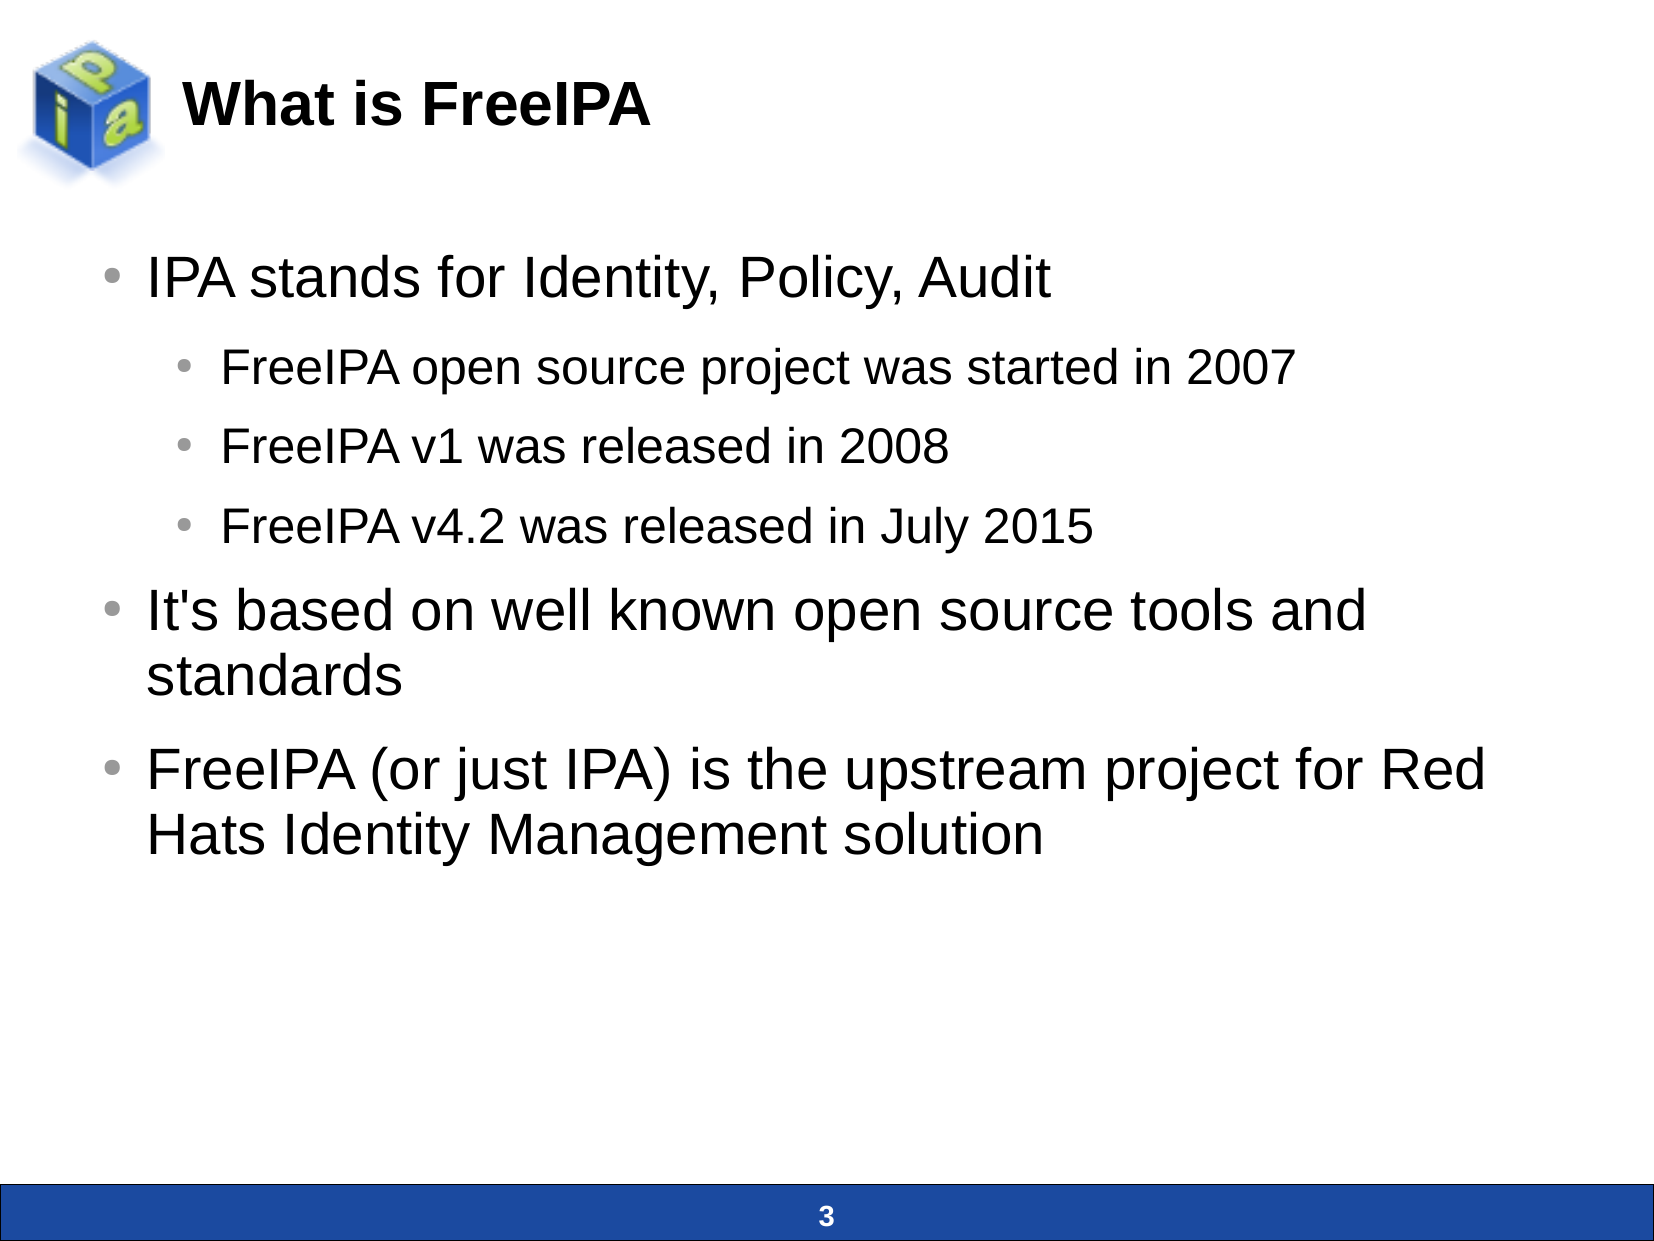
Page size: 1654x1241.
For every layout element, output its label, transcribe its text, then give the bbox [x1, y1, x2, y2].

picture [17, 34, 165, 193]
title What is FreeIPA [182, 31, 1579, 177]
list IPA stands for Identity, Policy, Audit FreeIPA open source project was started in 2007 FreeIPA v1 was released in 2008 FreeIPA v4.2 was released in July 2015 It's based on well known open source tools and standards FreeIPA (or just IPA) is the upstream project for Red Hats Identity Management solution [86, 244, 1576, 1024]
